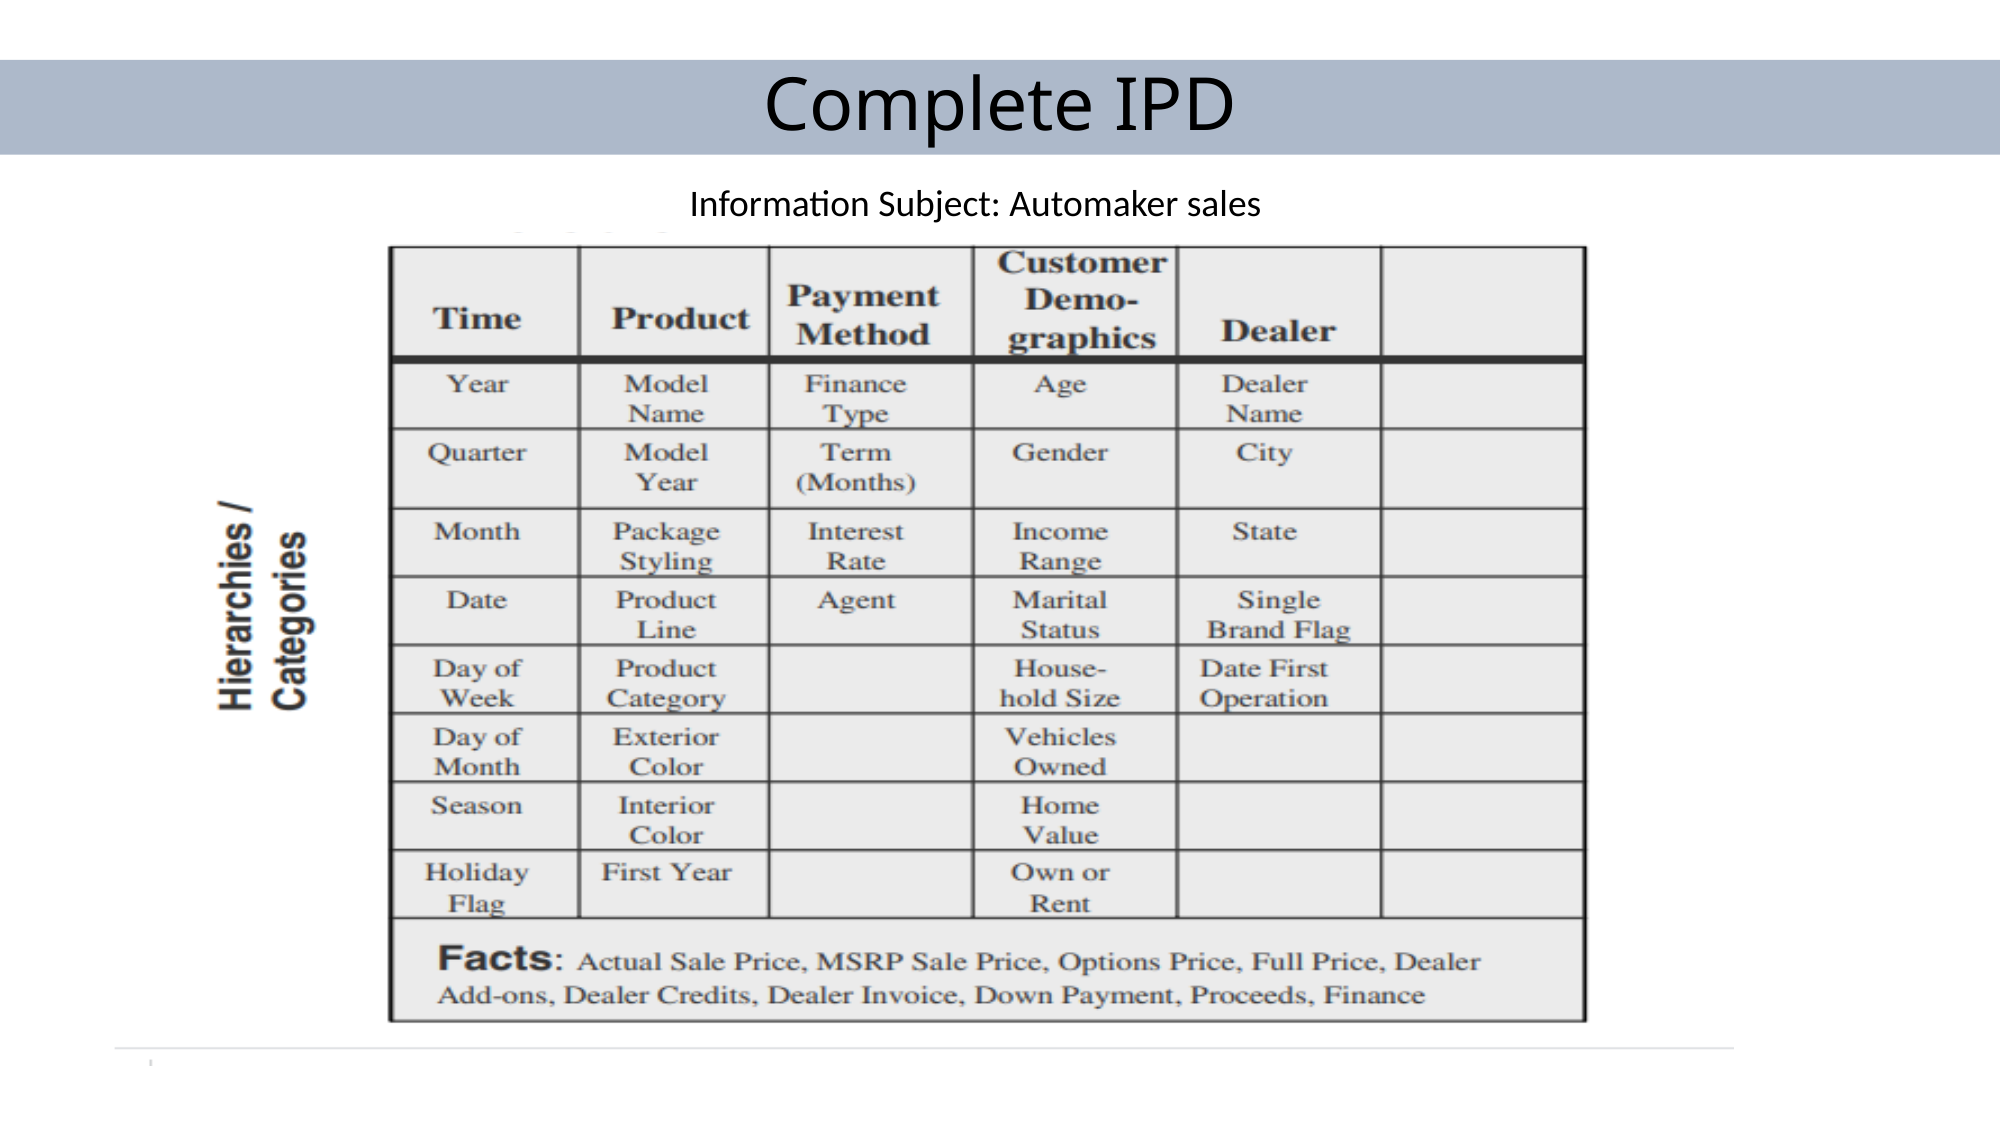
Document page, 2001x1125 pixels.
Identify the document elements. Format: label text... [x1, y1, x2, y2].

text_box Information Subject: Automaker sales [674, 171, 1326, 233]
picture [114, 232, 1734, 1066]
title Complete IPD [0, 59, 2000, 155]
